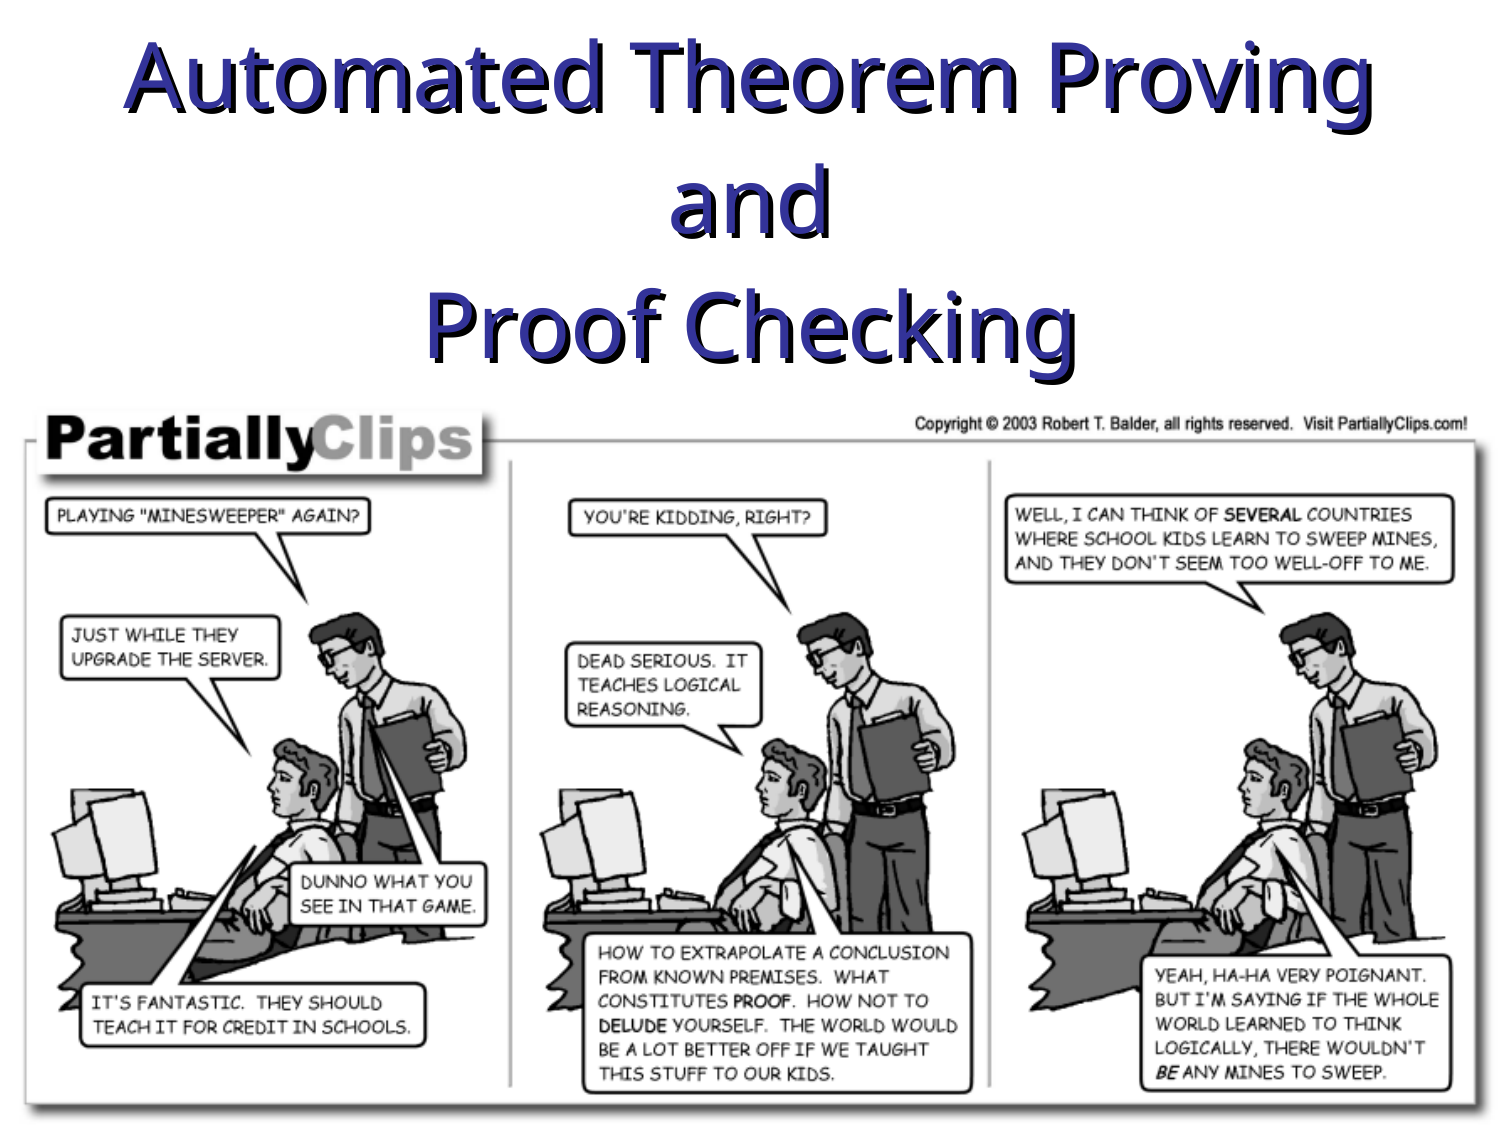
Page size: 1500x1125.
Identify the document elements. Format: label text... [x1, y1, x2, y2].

title Automated Theorem Proving and Proof Checking [24, 29, 1476, 366]
picture [0, 399, 1500, 1125]
